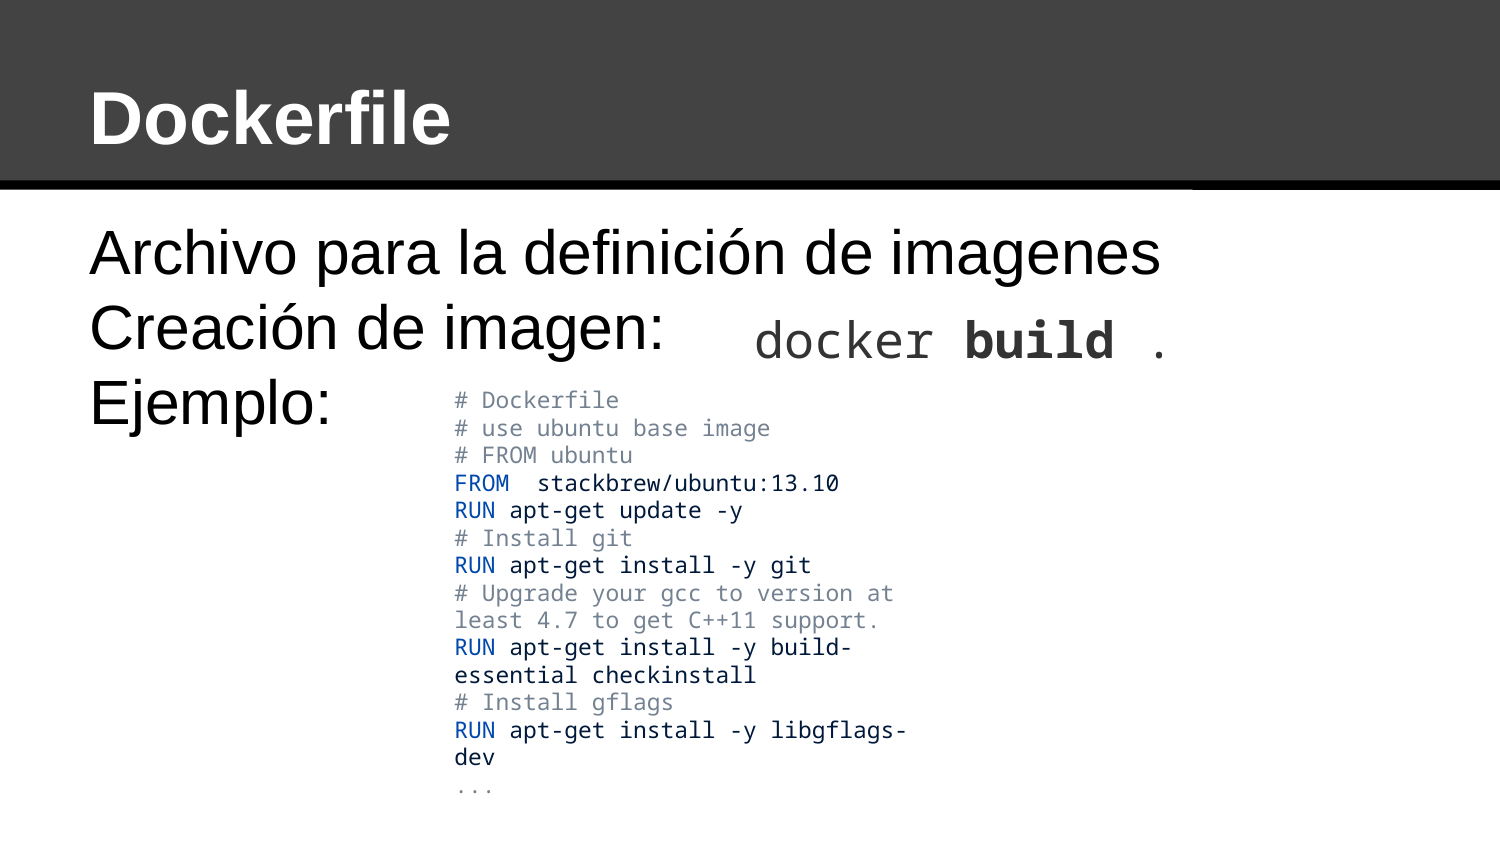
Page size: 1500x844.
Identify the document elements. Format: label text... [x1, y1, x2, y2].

text_box # Dockerfile # use ubuntu base image # FROM ubuntu FROM stackbrew/ubuntu:13.10 RUN apt-get update -y # Install git RUN apt-get install -y git # Upgrade your gcc to version at least 4.7 to get C++11 support. RUN apt-get install -y build-essential checkinstall # Install gflags RUN apt-get install -y libgflags-dev ... [439, 391, 932, 833]
text_box Dockerfile [75, 33, 1425, 175]
text_box Archivo para la definición de imagenes Creación de imagen: Ejemplo: [75, 196, 1425, 808]
text_box docker build . [739, 293, 1240, 367]
